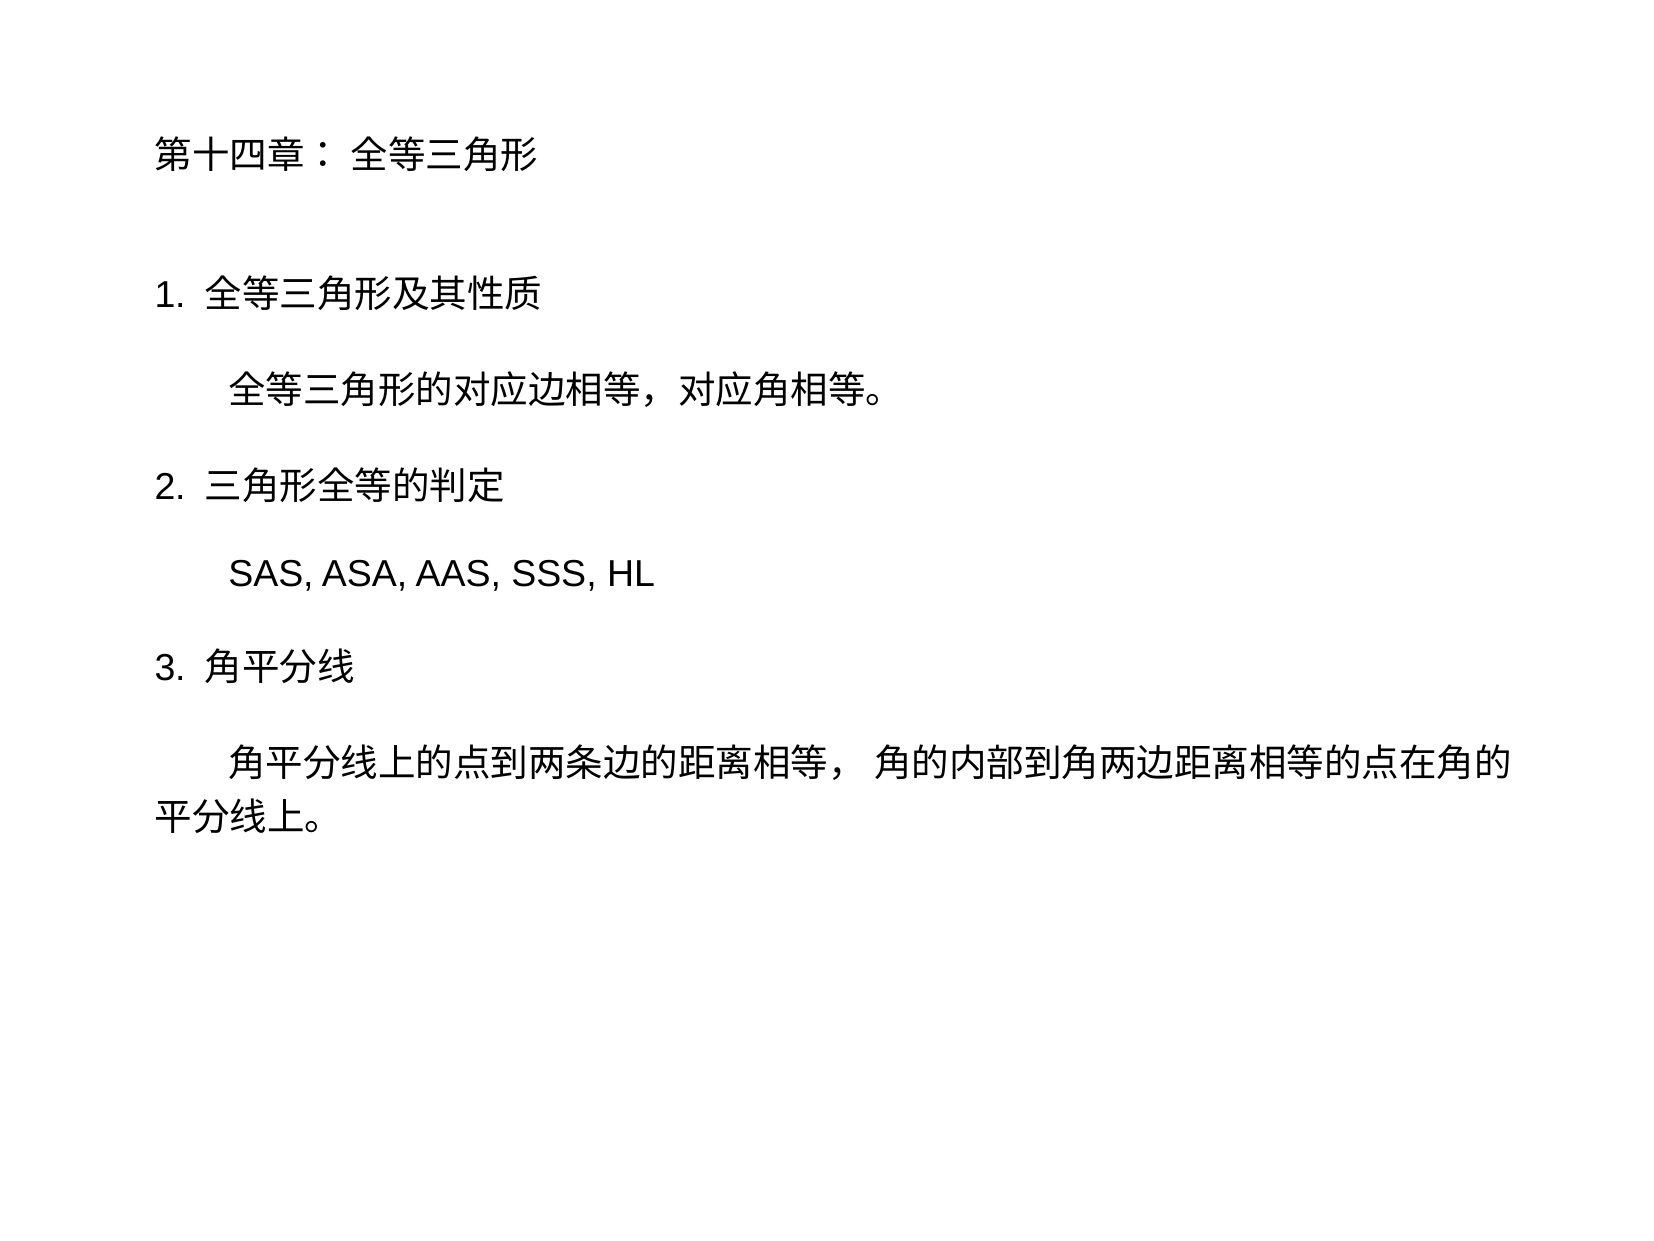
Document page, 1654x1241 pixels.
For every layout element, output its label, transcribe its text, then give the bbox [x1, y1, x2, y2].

text_box 第十四章： 全等三角形 1. 全等三角形及其性质 全等三角形的对应边相等，对应角相等。 2. 三角形全等的判定 SAS, ASA, AAS, SSS, HL 3. 角平分线 角平分线上的点到两条边的距离相等， 角的内部到角两边距离相等的点在角的平分线上。 [139, 118, 1536, 1093]
